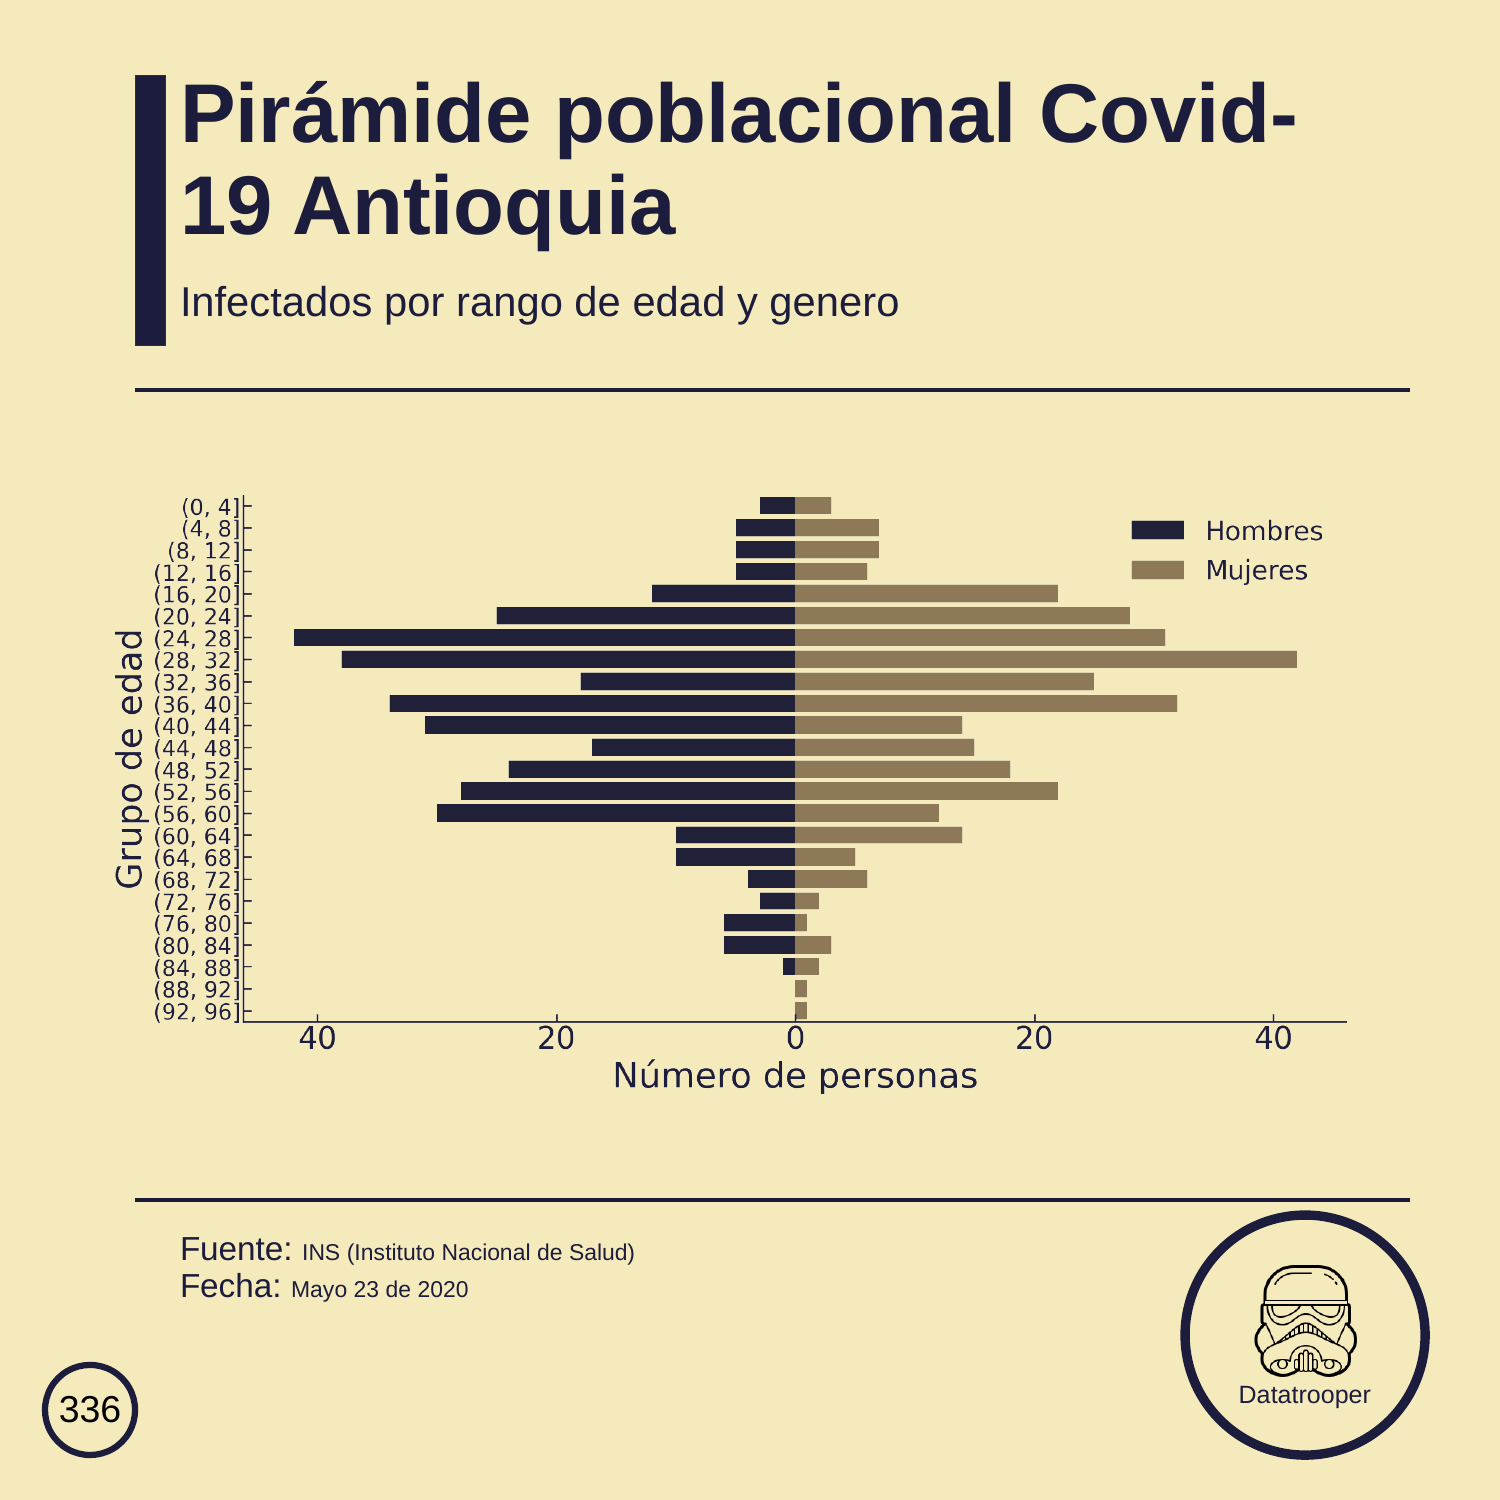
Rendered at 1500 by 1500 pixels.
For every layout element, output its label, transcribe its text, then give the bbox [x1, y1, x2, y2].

title Fuente: INS (Instituto Nacional de Salud) Fecha: Mayo 23 de 2020 [180, 1193, 1201, 1198]
title Infectados por rango de edad y genero [180, 254, 1351, 350]
picture [115, 495, 1347, 1094]
title Fuente: INS (Instituto Nacional de Salud) Fecha: Mayo 23 de 2020 [180, 1202, 1201, 1342]
text_box [135, 75, 166, 346]
title Pirámide poblacional Covid-19 Antioquia [180, 64, 1351, 254]
picture [1230, 1245, 1381, 1379]
text_box Datatrooper [1230, 1379, 1381, 1411]
text_box 336 [45, 1364, 136, 1456]
text_box [1185, 1215, 1426, 1456]
